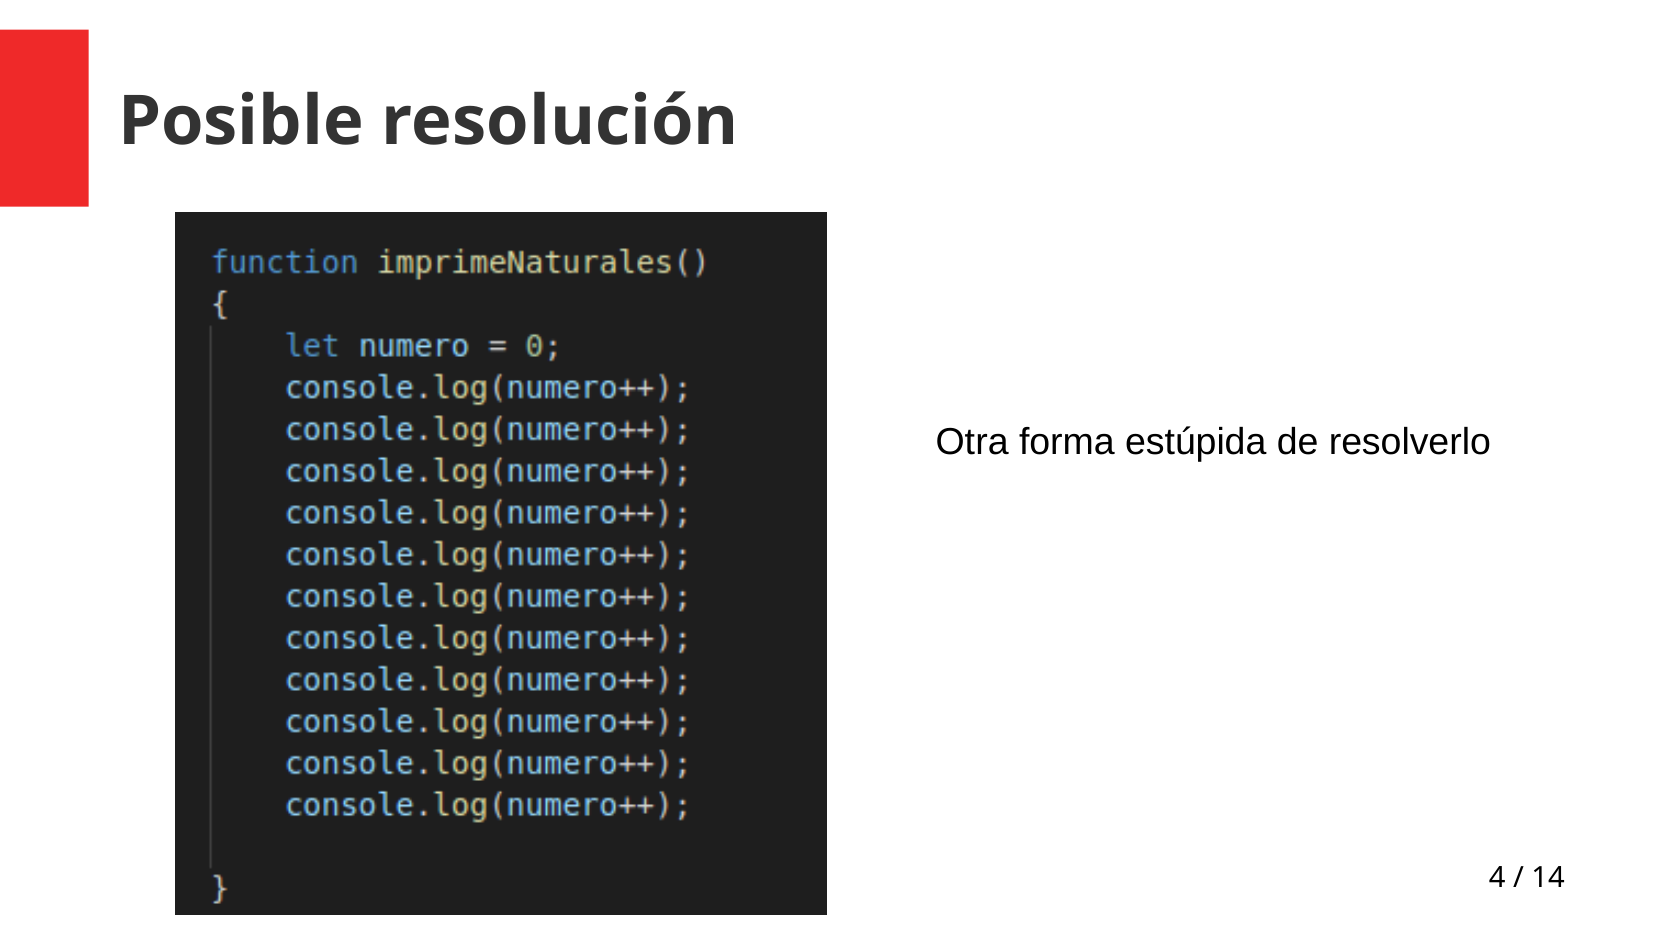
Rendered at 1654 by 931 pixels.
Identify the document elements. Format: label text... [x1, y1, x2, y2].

text_box Otra forma estúpida de resolverlo [920, 413, 1506, 471]
picture [175, 212, 827, 915]
title Posible resolución [118, 29, 1595, 207]
